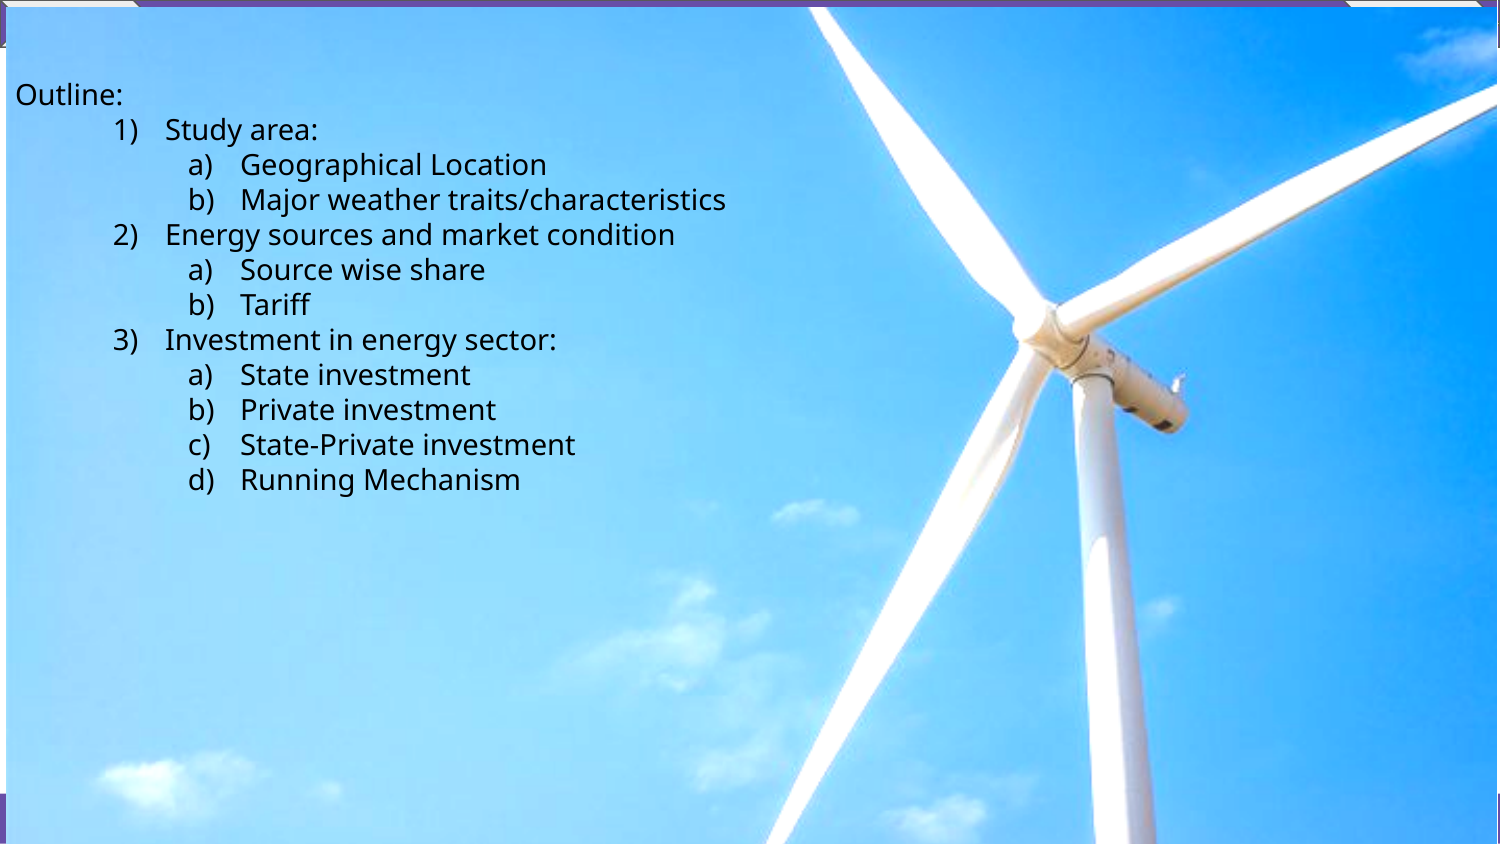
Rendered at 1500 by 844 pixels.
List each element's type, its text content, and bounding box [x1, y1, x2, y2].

picture [0, 0, 1497, 844]
text_box Outline: Study area: Geographical Location Major weather traits/characteristics Energy sources and market condition Source wise share Tariff Investment in energy sector: State investment Private investment State-Private investment Running Mechanism [0, 61, 1477, 779]
